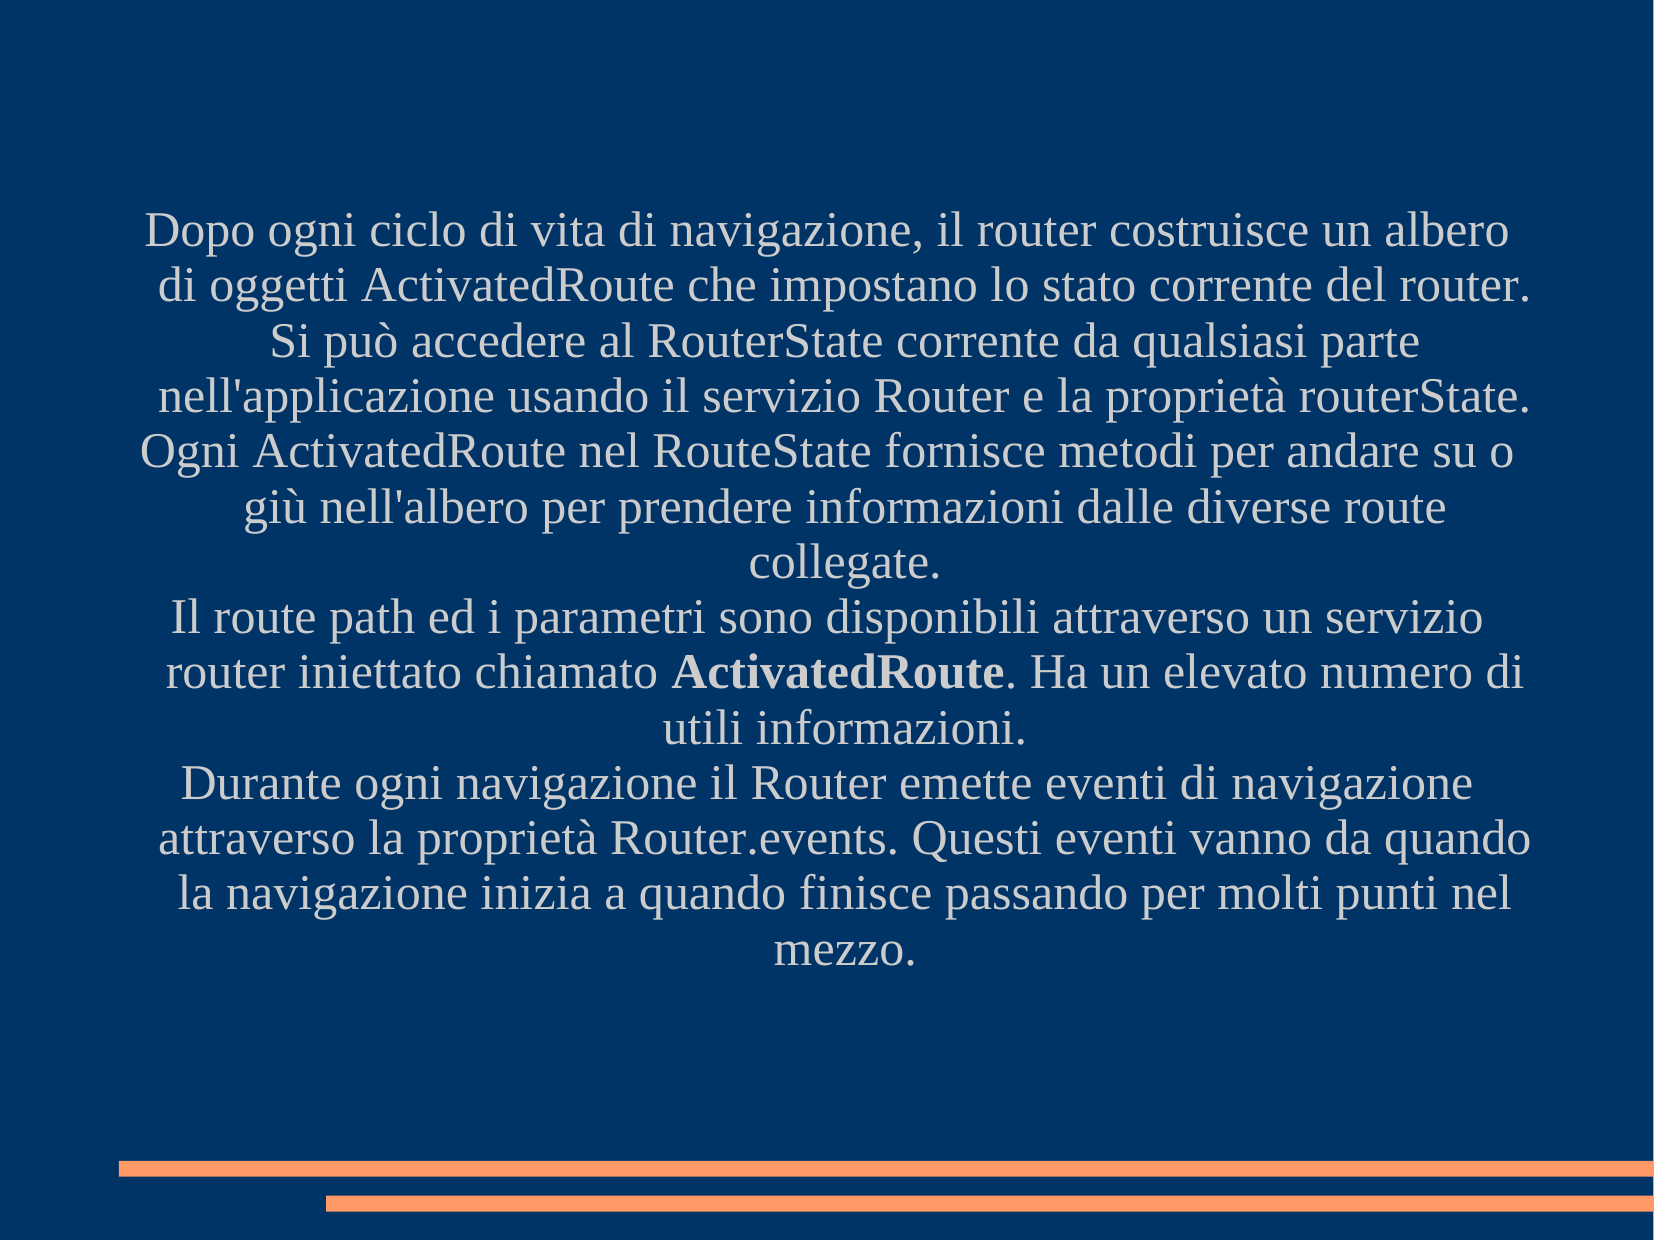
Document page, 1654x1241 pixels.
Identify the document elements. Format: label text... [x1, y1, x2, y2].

subtitle Dopo ogni ciclo di vita di navigazione, il router costruisce un albero di oggetti ActivatedRoute che impostano lo stato corrente del router. Si può accedere al RouterState corrente da qualsiasi parte nell'applicazione usando il servizio Router e la proprietà routerState. Ogni ActivatedRoute nel RouteState fornisce metodi per andare su o giù nell'albero per prendere informazioni dalle diverse route collegate. Il route path ed i parametri sono disponibili attraverso un servizio router iniettato chiamato ActivatedRoute. Ha un elevato numero di utili informazioni. Durante ogni navigazione il Router emette eventi di navigazione attraverso la proprietà Router.events. Questi eventi vanno da quando la navigazione inizia a quando finisce passando per molti punti nel mezzo. [121, 46, 1534, 1132]
